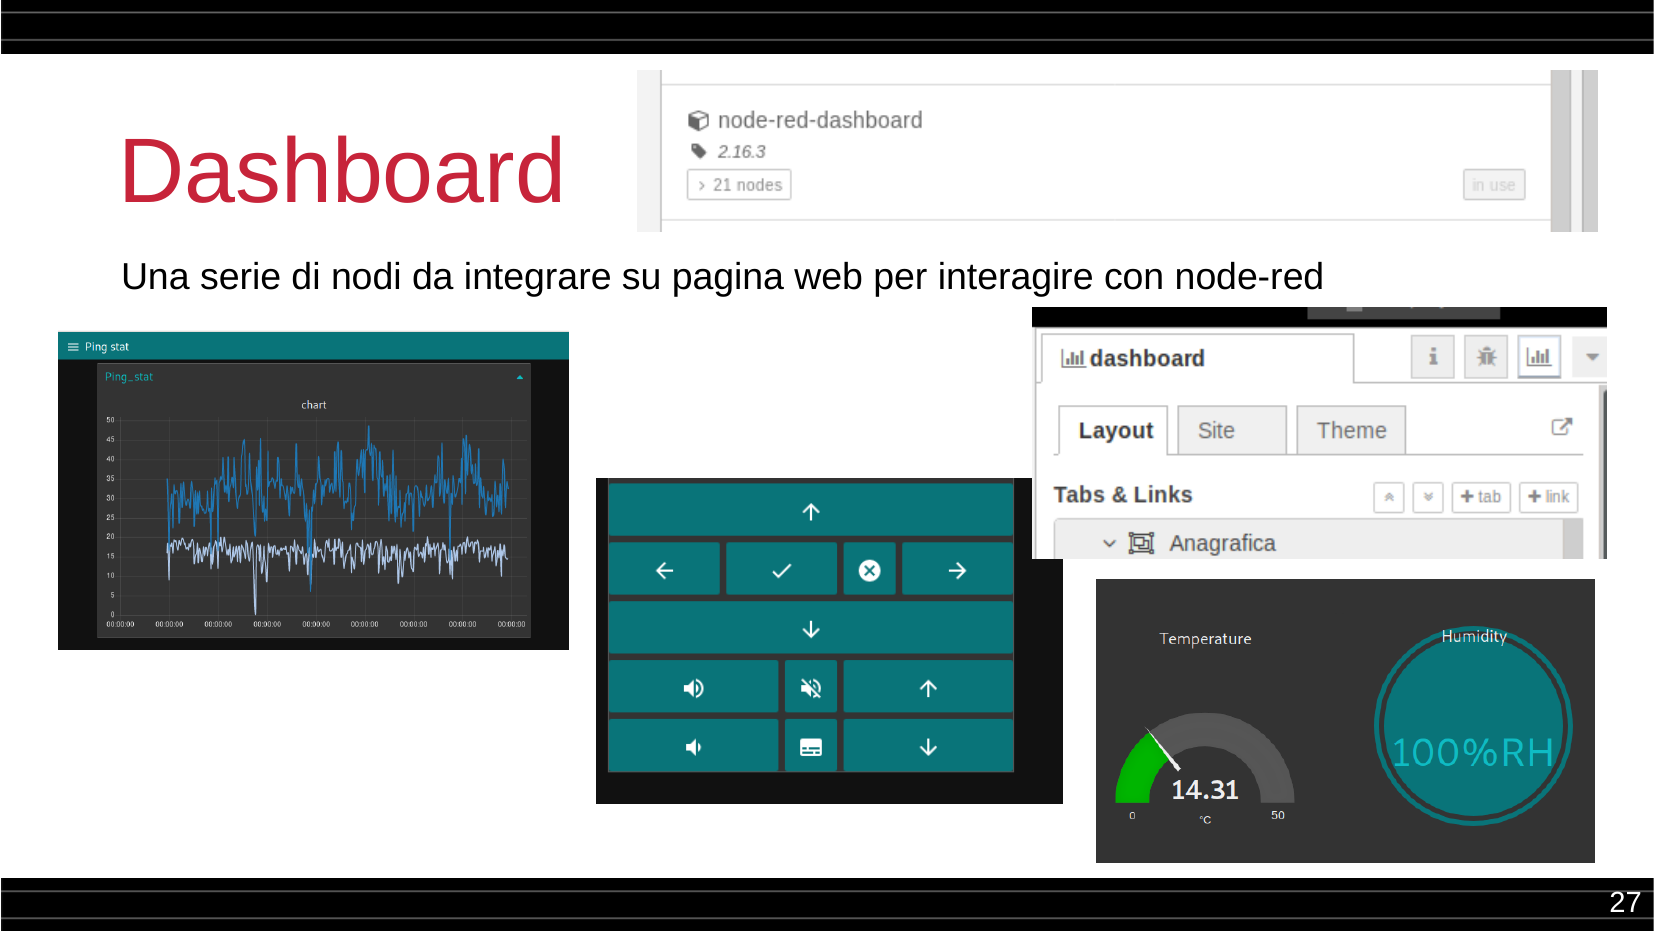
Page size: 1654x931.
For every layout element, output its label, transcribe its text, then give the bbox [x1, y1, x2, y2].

title Dashboard [118, 92, 1040, 248]
picture [637, 70, 1598, 232]
picture [596, 307, 1607, 804]
picture [1096, 579, 1595, 863]
picture [1, 878, 1654, 931]
picture [1, 0, 1654, 54]
picture [58, 330, 569, 650]
text_box Una serie di nodi da integrare su pagina web per interagire con node-red [106, 248, 1548, 347]
